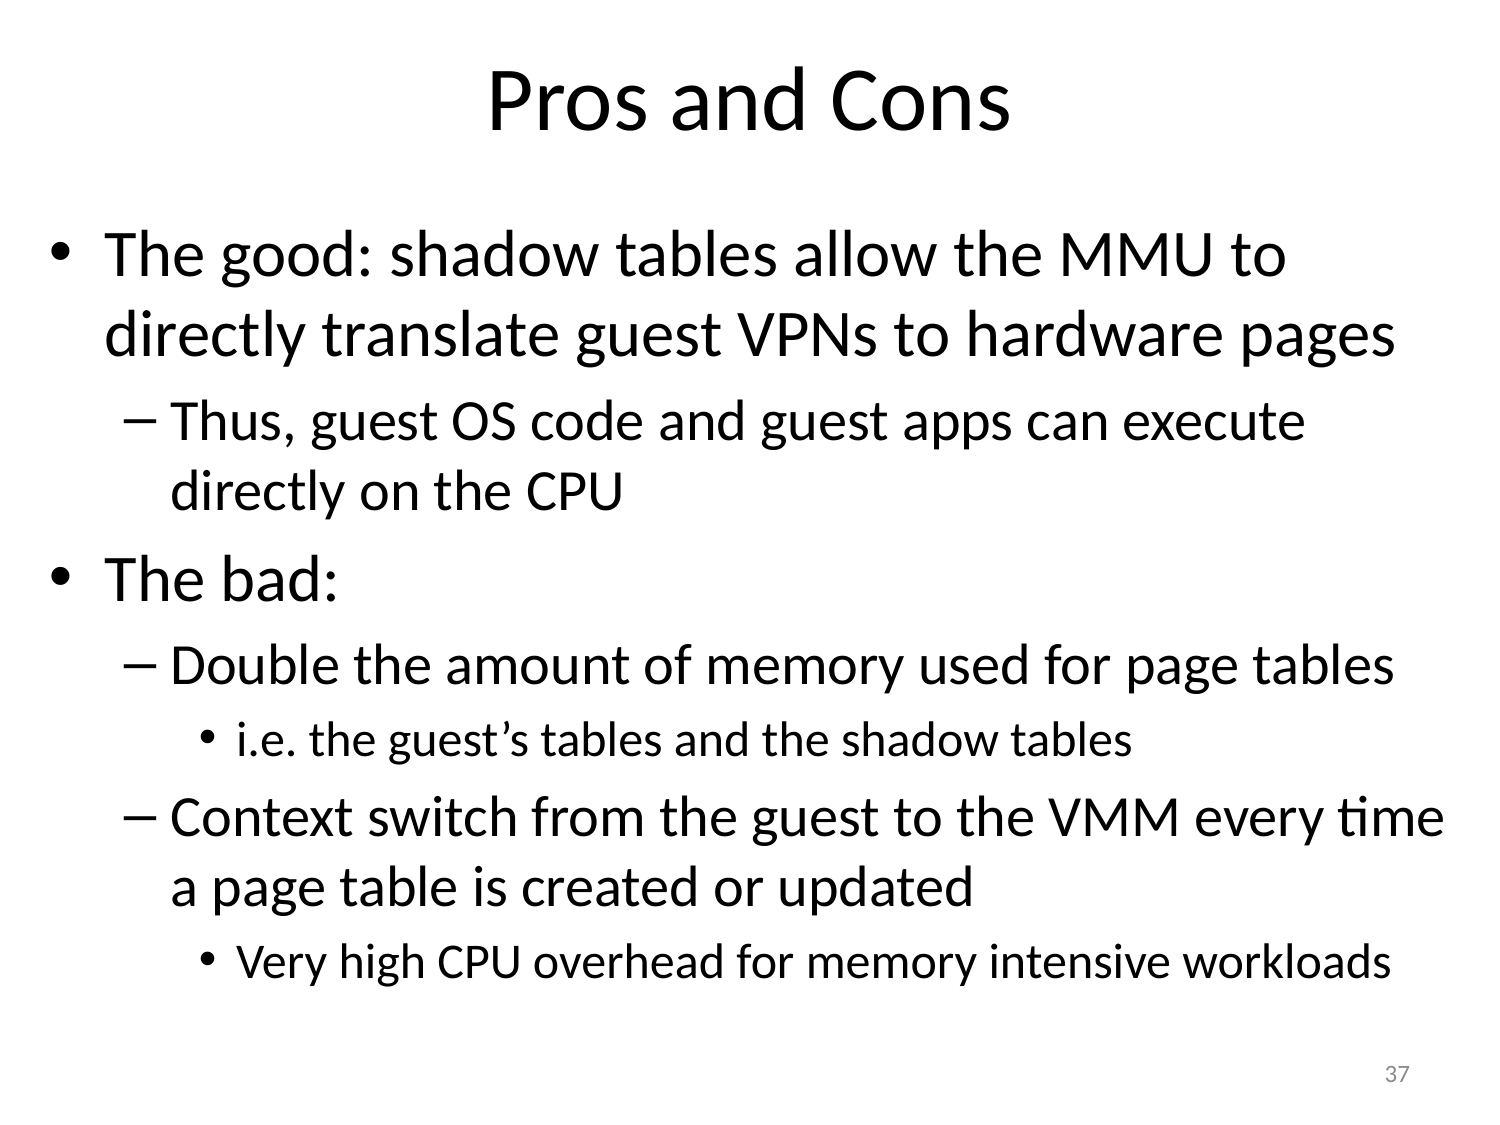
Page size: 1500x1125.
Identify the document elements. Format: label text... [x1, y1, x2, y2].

slide_number <number> [1074, 1042, 1425, 1103]
title Pros and Cons [75, 0, 1425, 188]
list The good: shadow tables allow the MMU to directly translate guest VPNs to hardware pages Thus, guest OS code and guest apps can execute directly on the CPU The bad: Double the amount of memory used for page tables i.e. the guest’s tables and the shadow tables Context switch from the guest to the VMM every time a page table is created or updated Very high CPU overhead for memory intensive workloads [33, 202, 1467, 1112]
